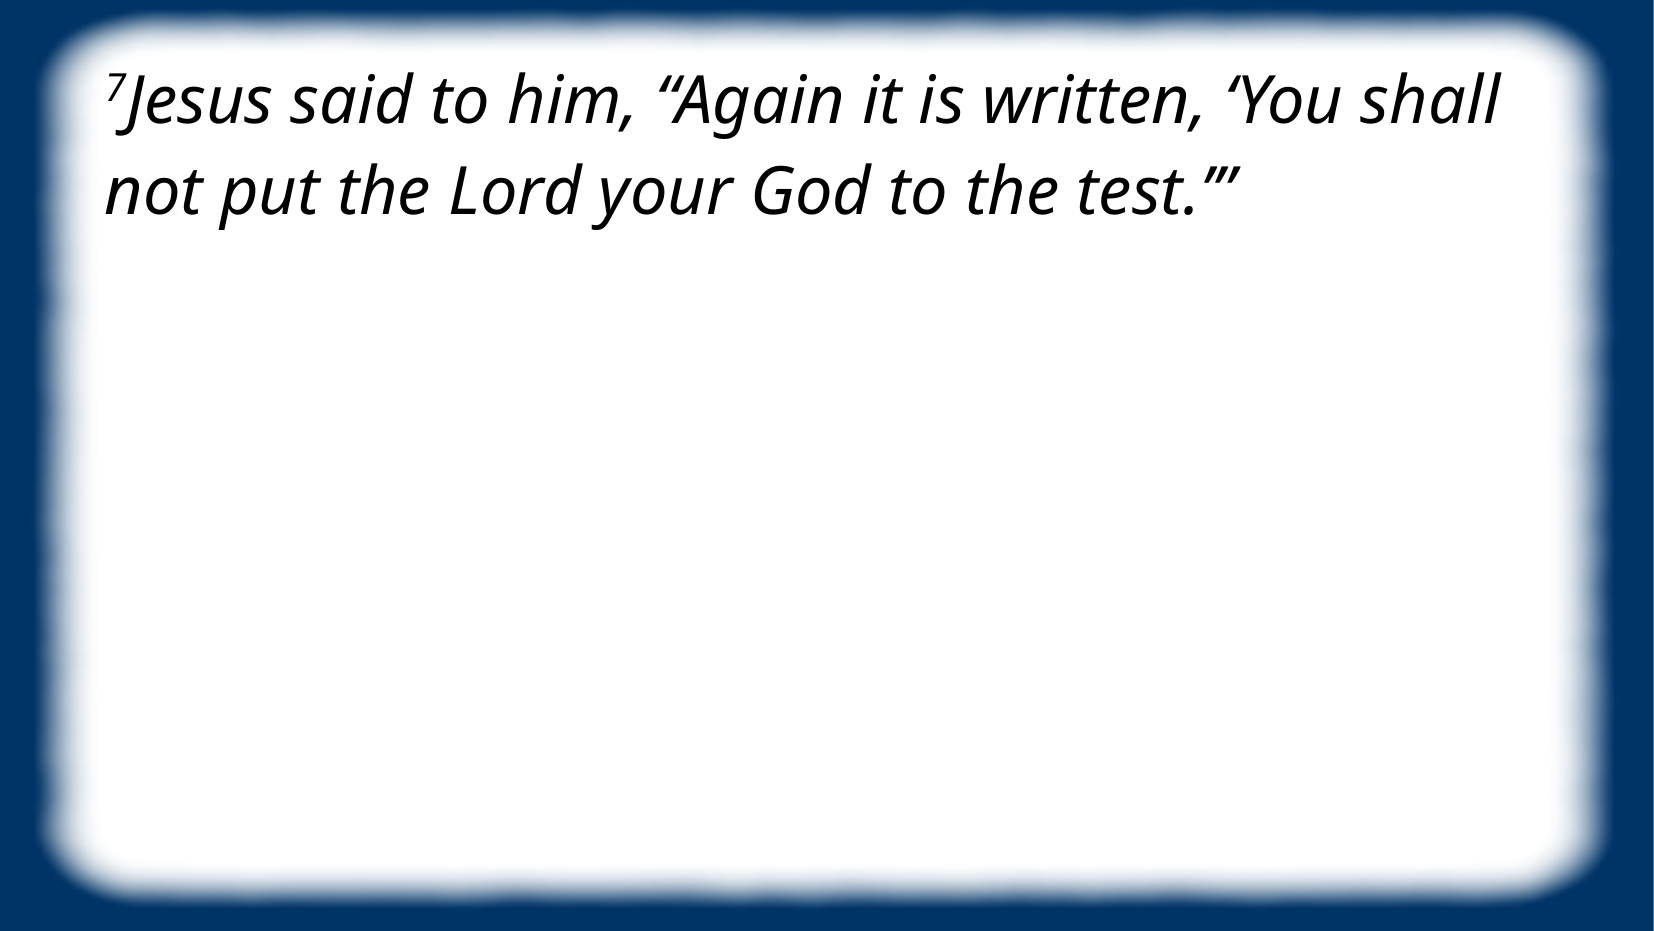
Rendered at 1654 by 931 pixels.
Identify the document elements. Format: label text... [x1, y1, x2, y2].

text_box 7Jesus said to him, “Again it is written, ‘You shall not put the Lord your God to the test.’” [90, 45, 1546, 238]
picture [0, 0, 1654, 931]
